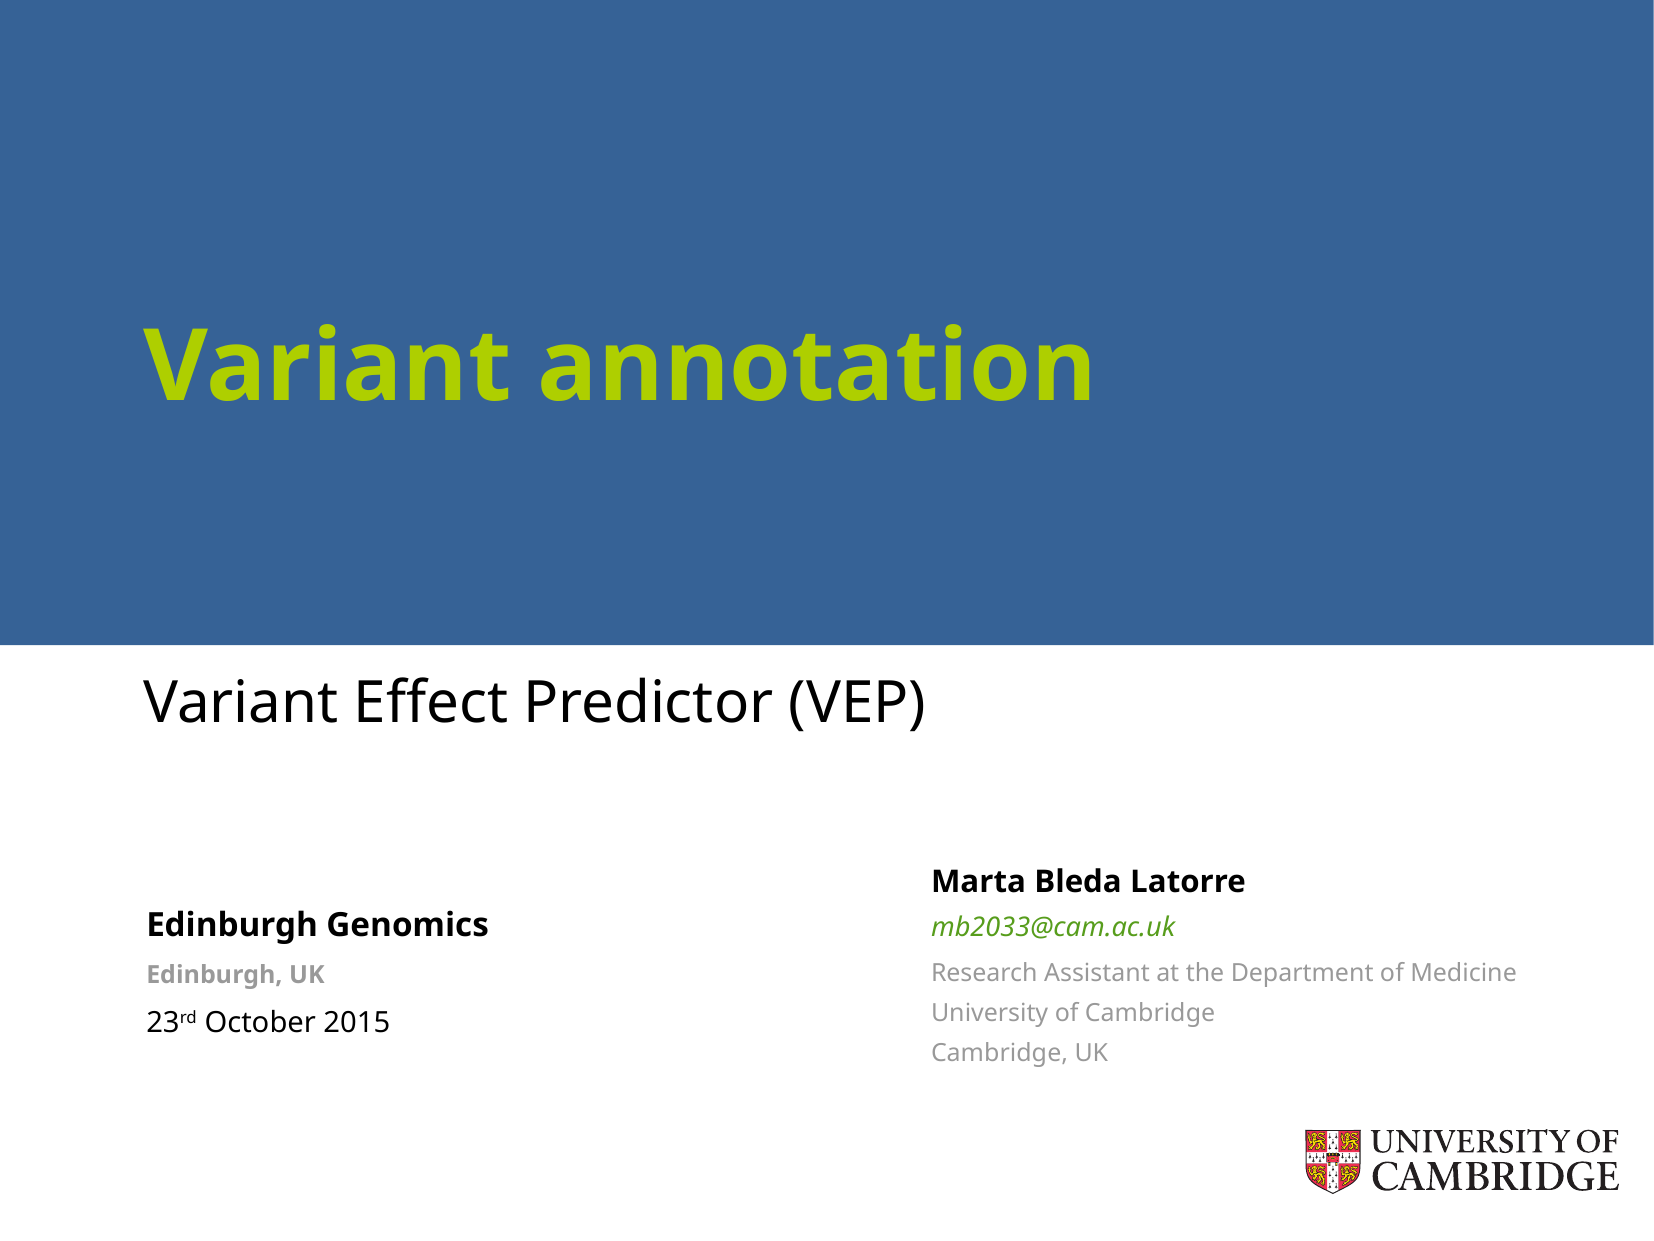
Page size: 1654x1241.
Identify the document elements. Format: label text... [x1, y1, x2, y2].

list Variant Effect Predictor (VEP) [143, 659, 1599, 1241]
picture [1305, 1129, 1619, 1195]
text_box Edinburgh Genomics Edinburgh, UK 23rd October 2015 [131, 893, 737, 1046]
title Variant annotation [143, 258, 1480, 466]
